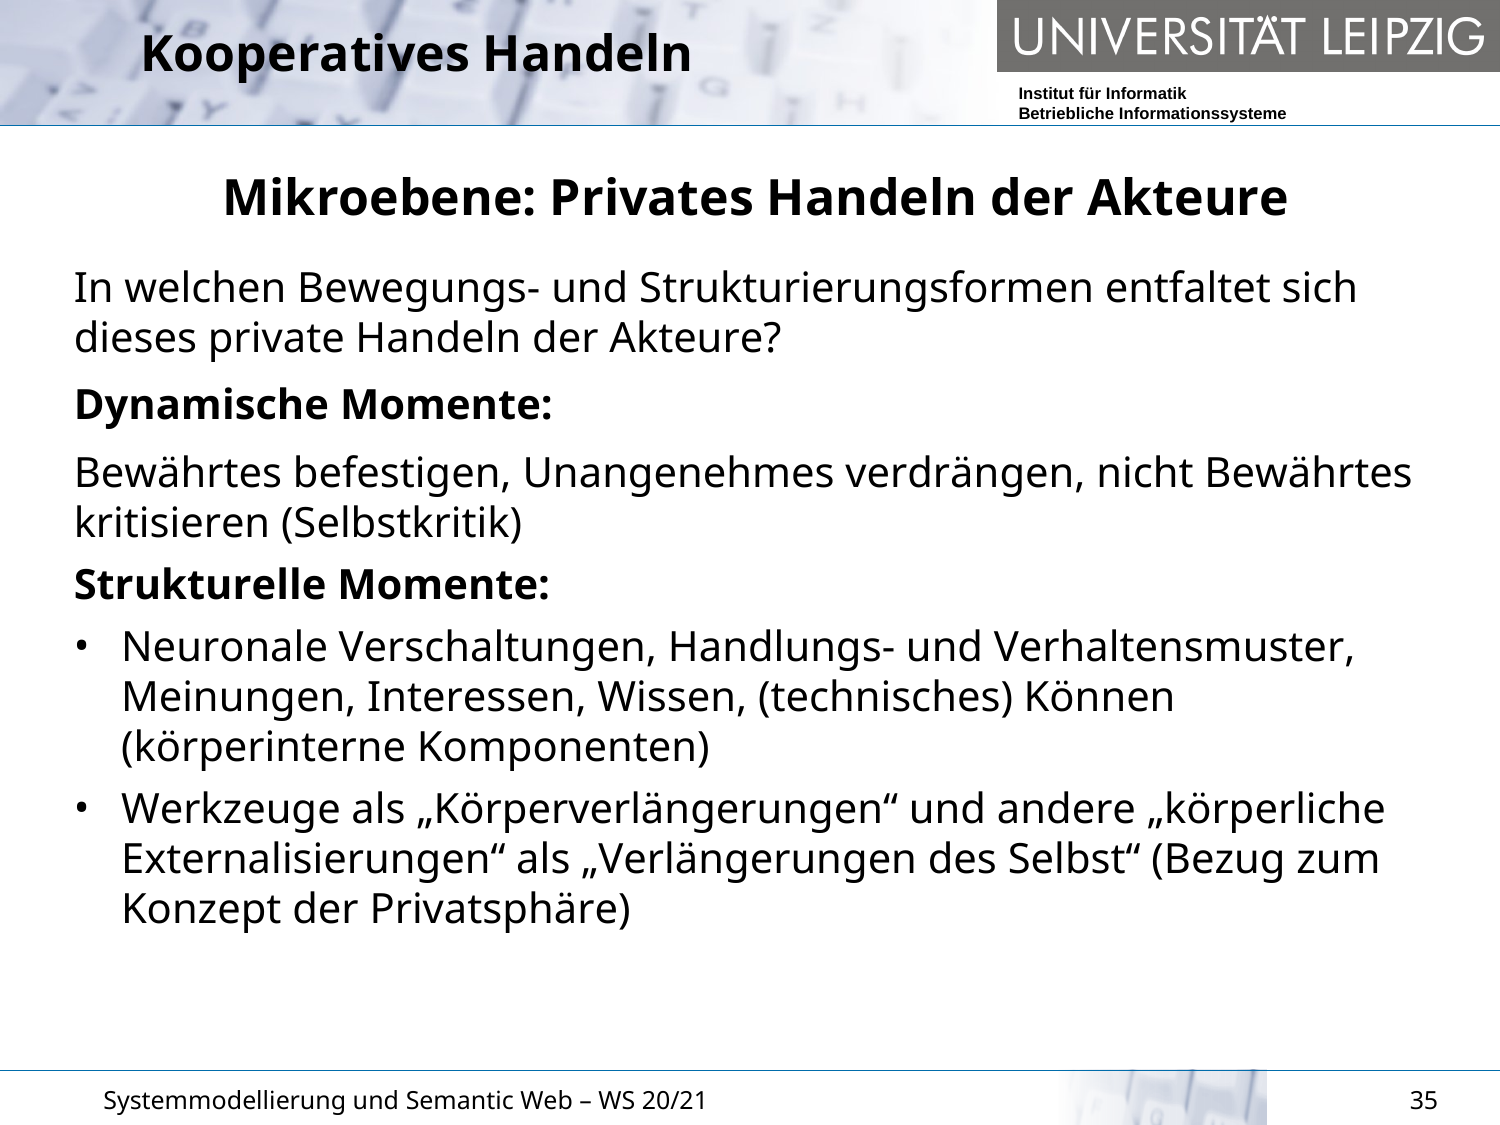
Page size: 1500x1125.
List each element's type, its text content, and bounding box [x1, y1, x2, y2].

text_box Kooperatives Handeln [126, 13, 709, 90]
picture [0, 0, 1500, 125]
text_box Mikroebene: Privates Handeln der Akteure In welchen Bewegungs- und Strukturierungsformen entfaltet sich dieses private Handeln der Akteure? Dynamische Momente: Bewährtes befestigen, Unangenehmes verdrängen, nicht Bewährtes kritisieren (Selbstkritik) Strukturelle Momente: Neuronale Verschaltungen, Handlungs- und Verhaltensmuster, Meinungen, Interessen, Wissen, (technisches) Können (körperinterne Komponenten) Werkzeuge als „Körperverlängerungen“ und andere „körperliche Externalisierungen“ als „Verlängerungen des Selbst“ (Bezug zum Konzept der Privatsphäre) [59, 157, 1453, 939]
picture [1057, 1071, 1267, 1125]
